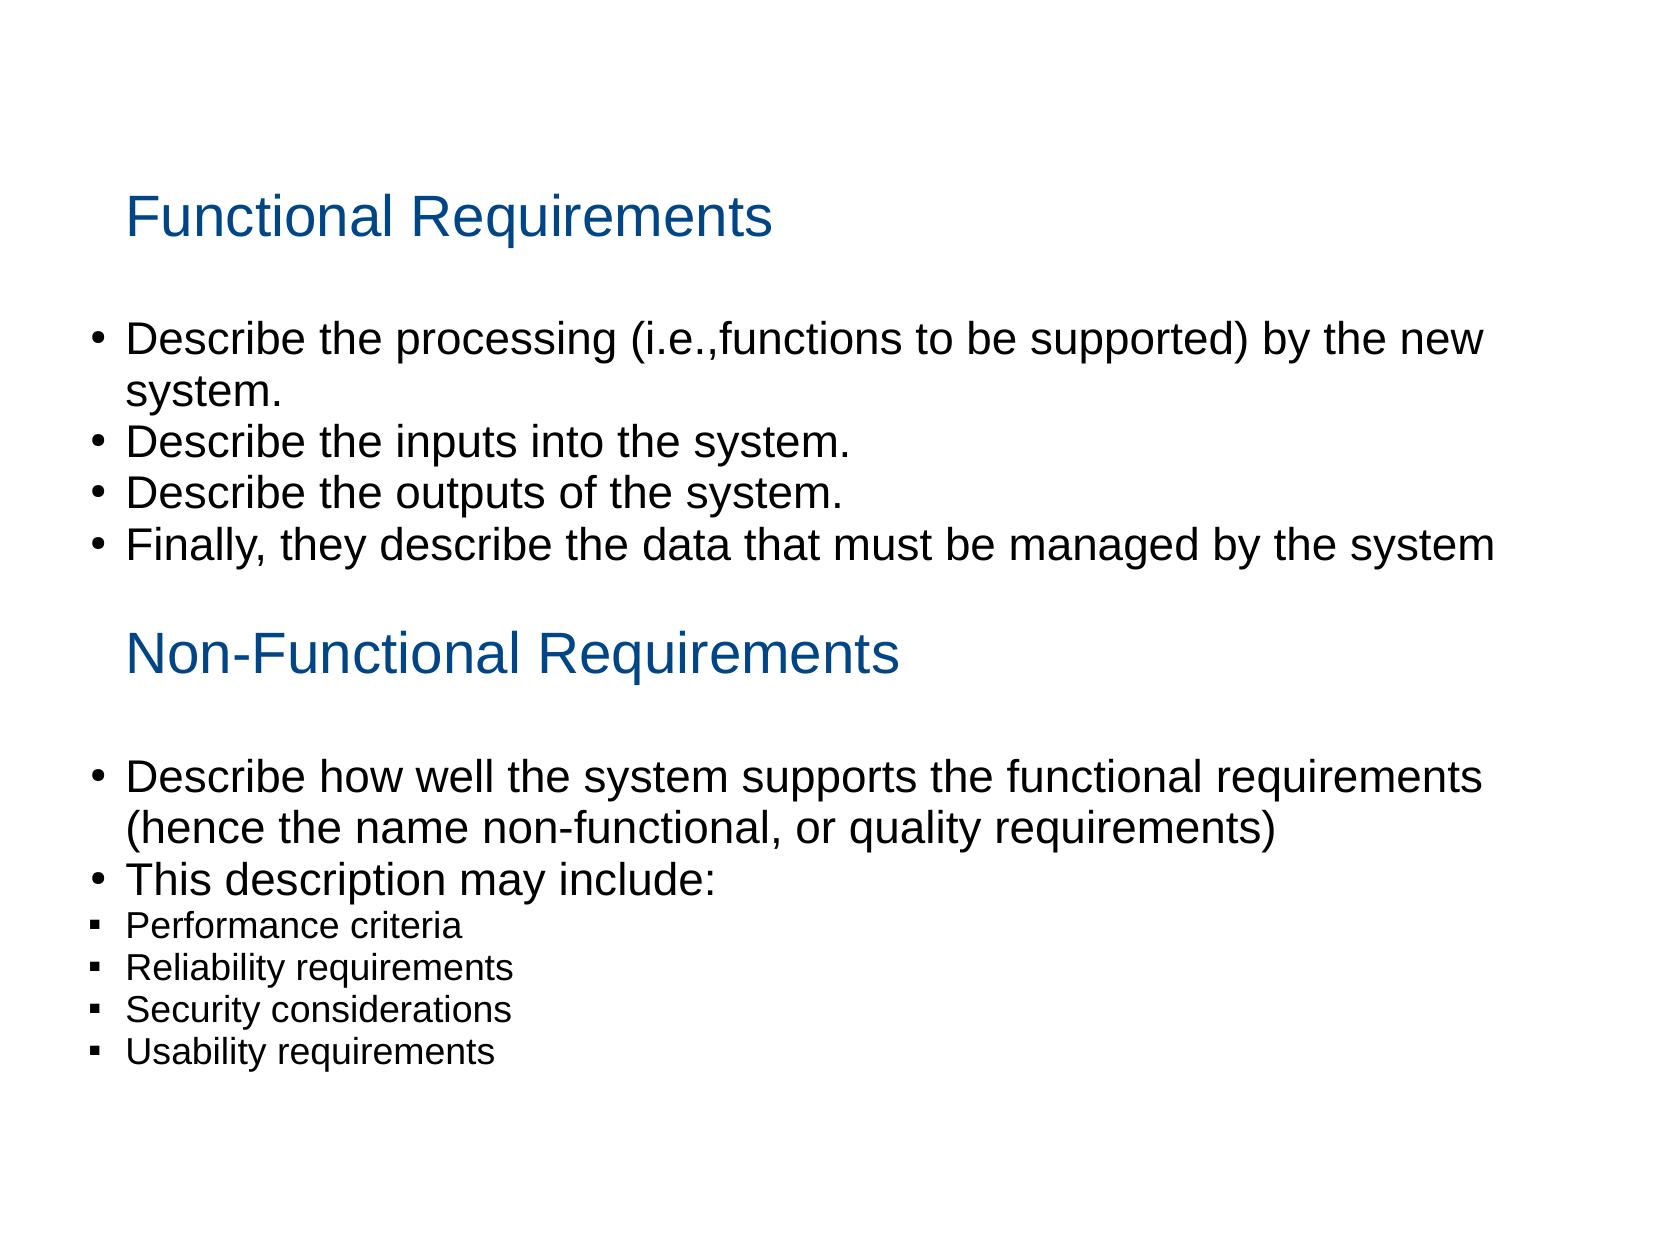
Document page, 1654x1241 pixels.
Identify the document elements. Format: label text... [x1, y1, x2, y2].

subtitle Functional Requirements Describe the processing (i.e.,functions to be supported) by the new system. Describe the inputs into the system. Describe the outputs of the system. Finally, they describe the data that must be managed by the system Non-Functional Requirements Describe how well the system supports the functional requirements (hence the name non-functional, or quality requirements) This description may include: Performance criteria Reliability requirements Security considerations Usability requirements [90, 126, 1579, 1137]
